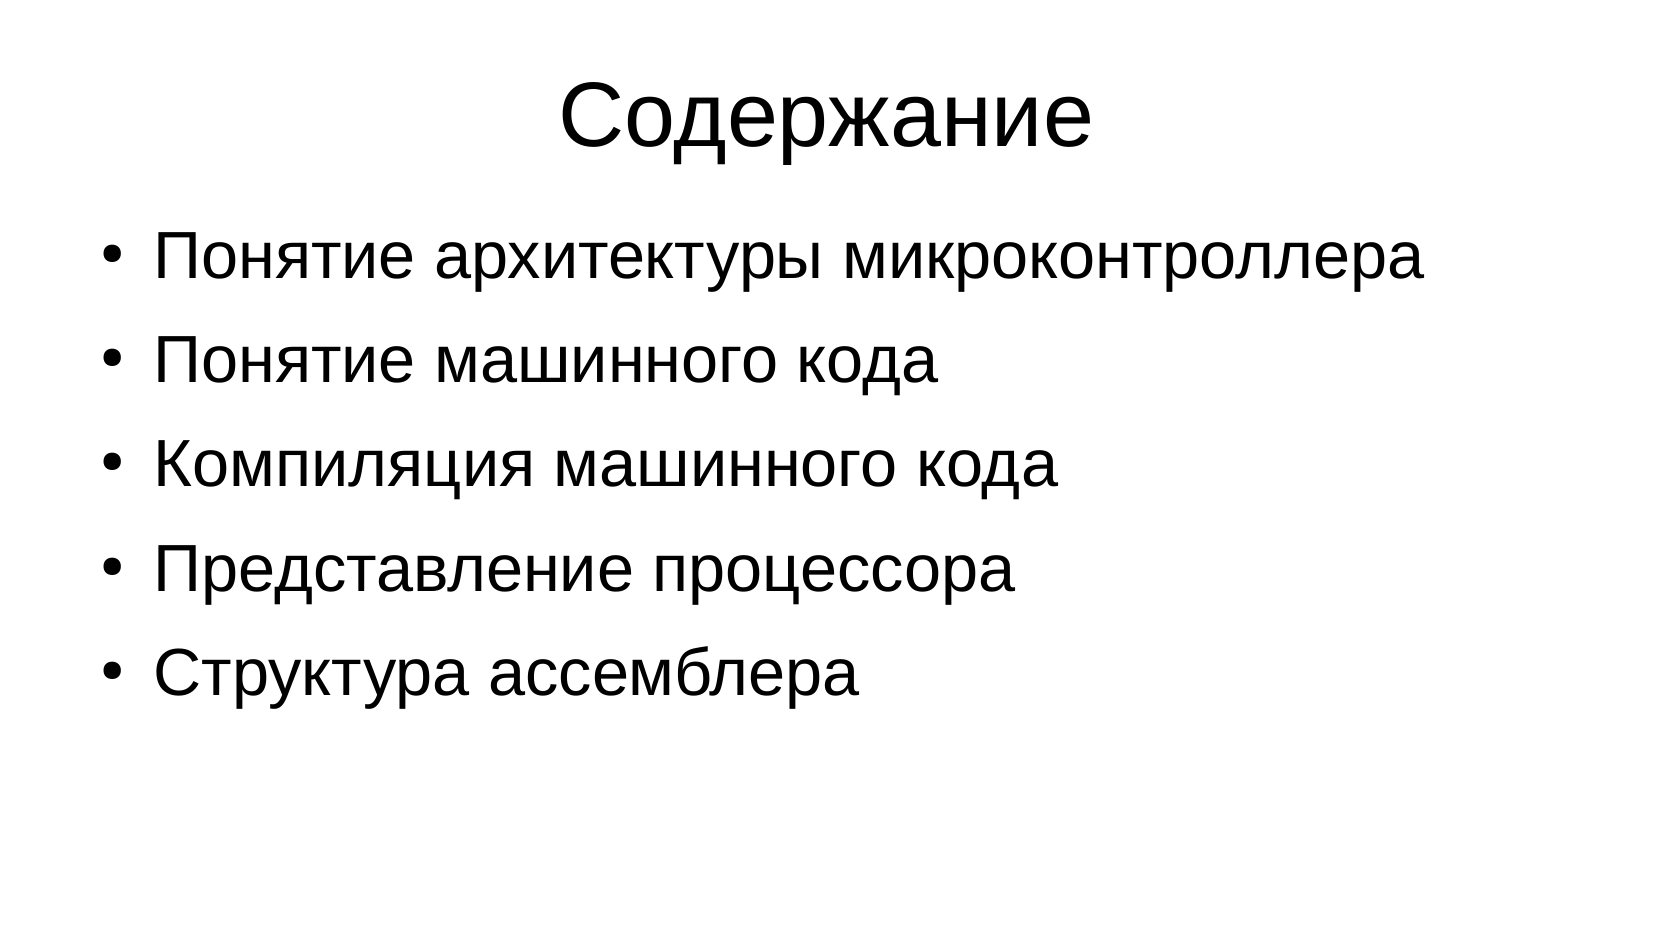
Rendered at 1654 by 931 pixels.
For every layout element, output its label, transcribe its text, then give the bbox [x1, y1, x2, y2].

list Понятие архитектуры микроконтроллера Понятие машинного кода Компиляция машинного кода Представление процессора Структура ассемблера [82, 217, 1571, 758]
title Содержание [82, 37, 1571, 193]
